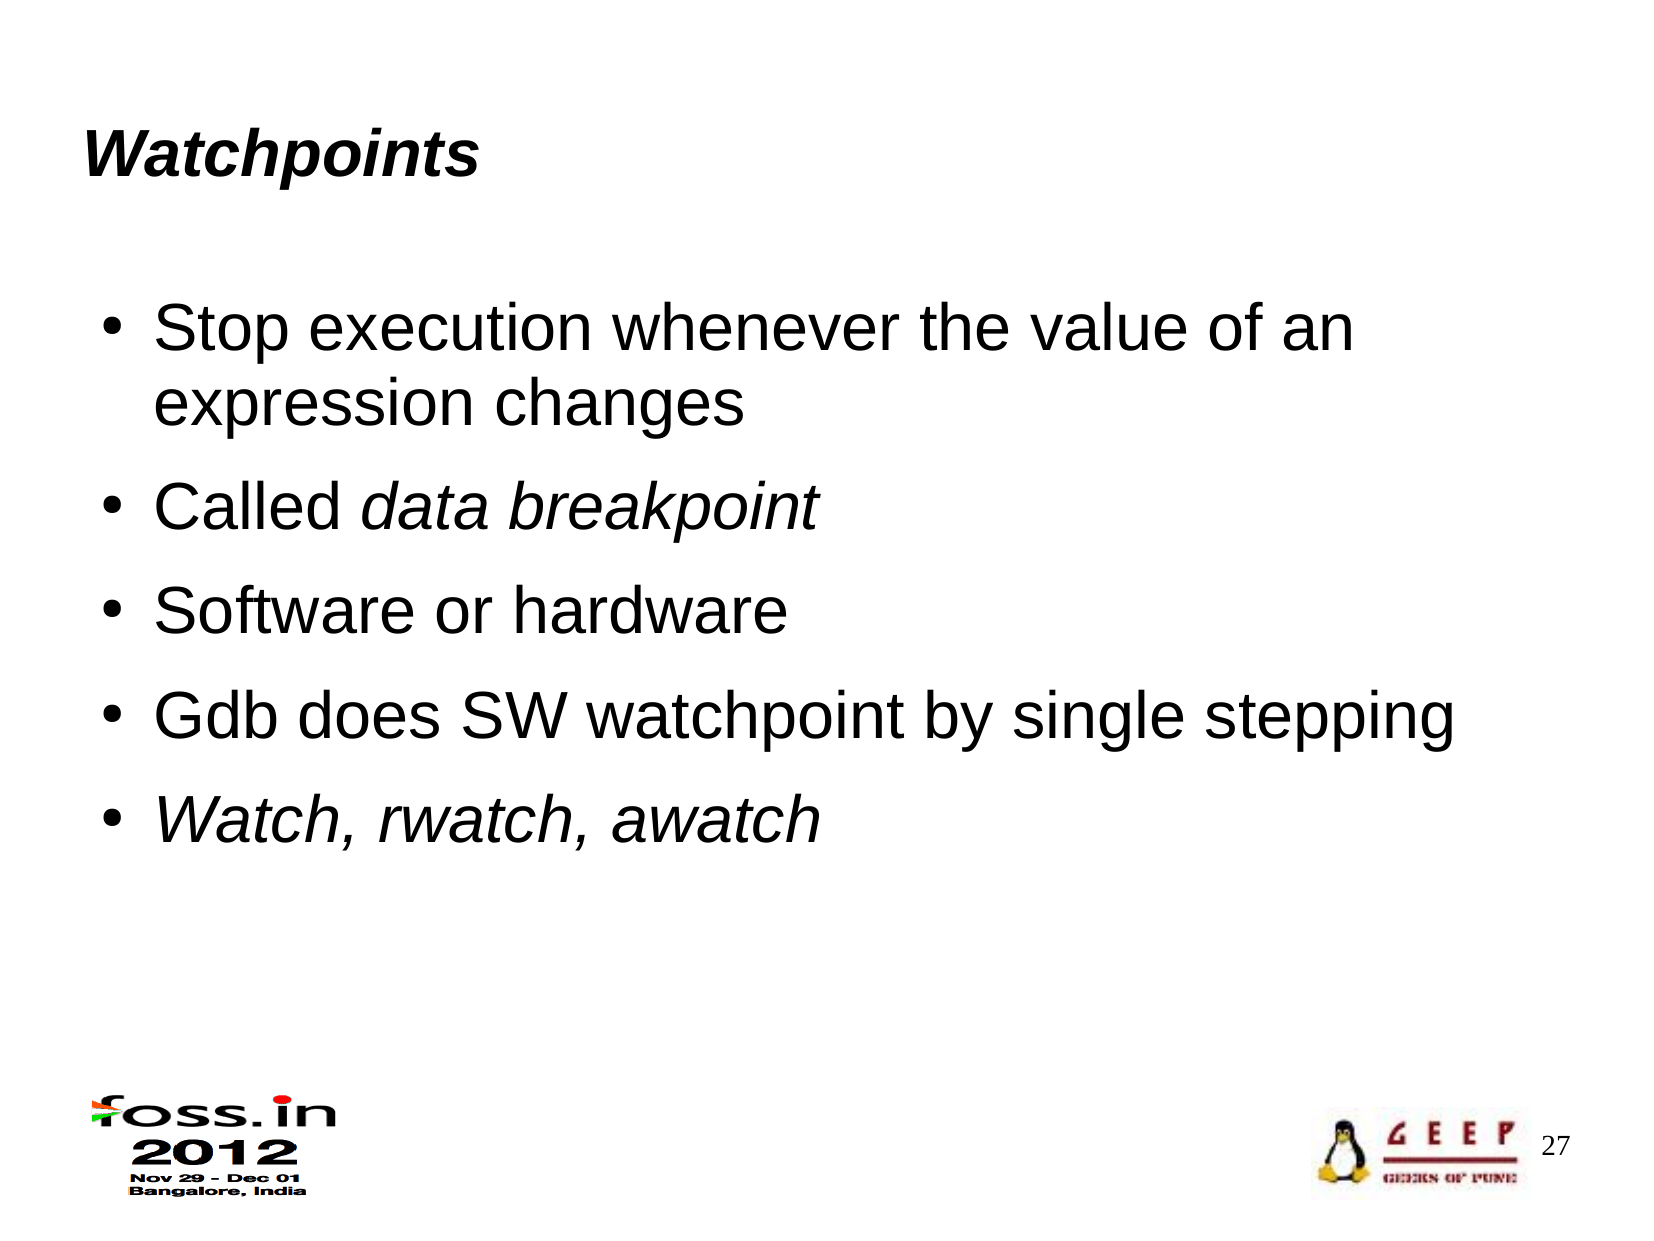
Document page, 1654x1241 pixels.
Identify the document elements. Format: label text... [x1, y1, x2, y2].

picture [1311, 1107, 1532, 1200]
picture [82, 1086, 343, 1205]
title Watchpoints [82, 49, 1571, 257]
list Stop execution whenever the value of an expression changes Called data breakpoint Software or hardware Gdb does SW watchpoint by single stepping Watch, rwatch, awatch [82, 290, 1571, 1010]
